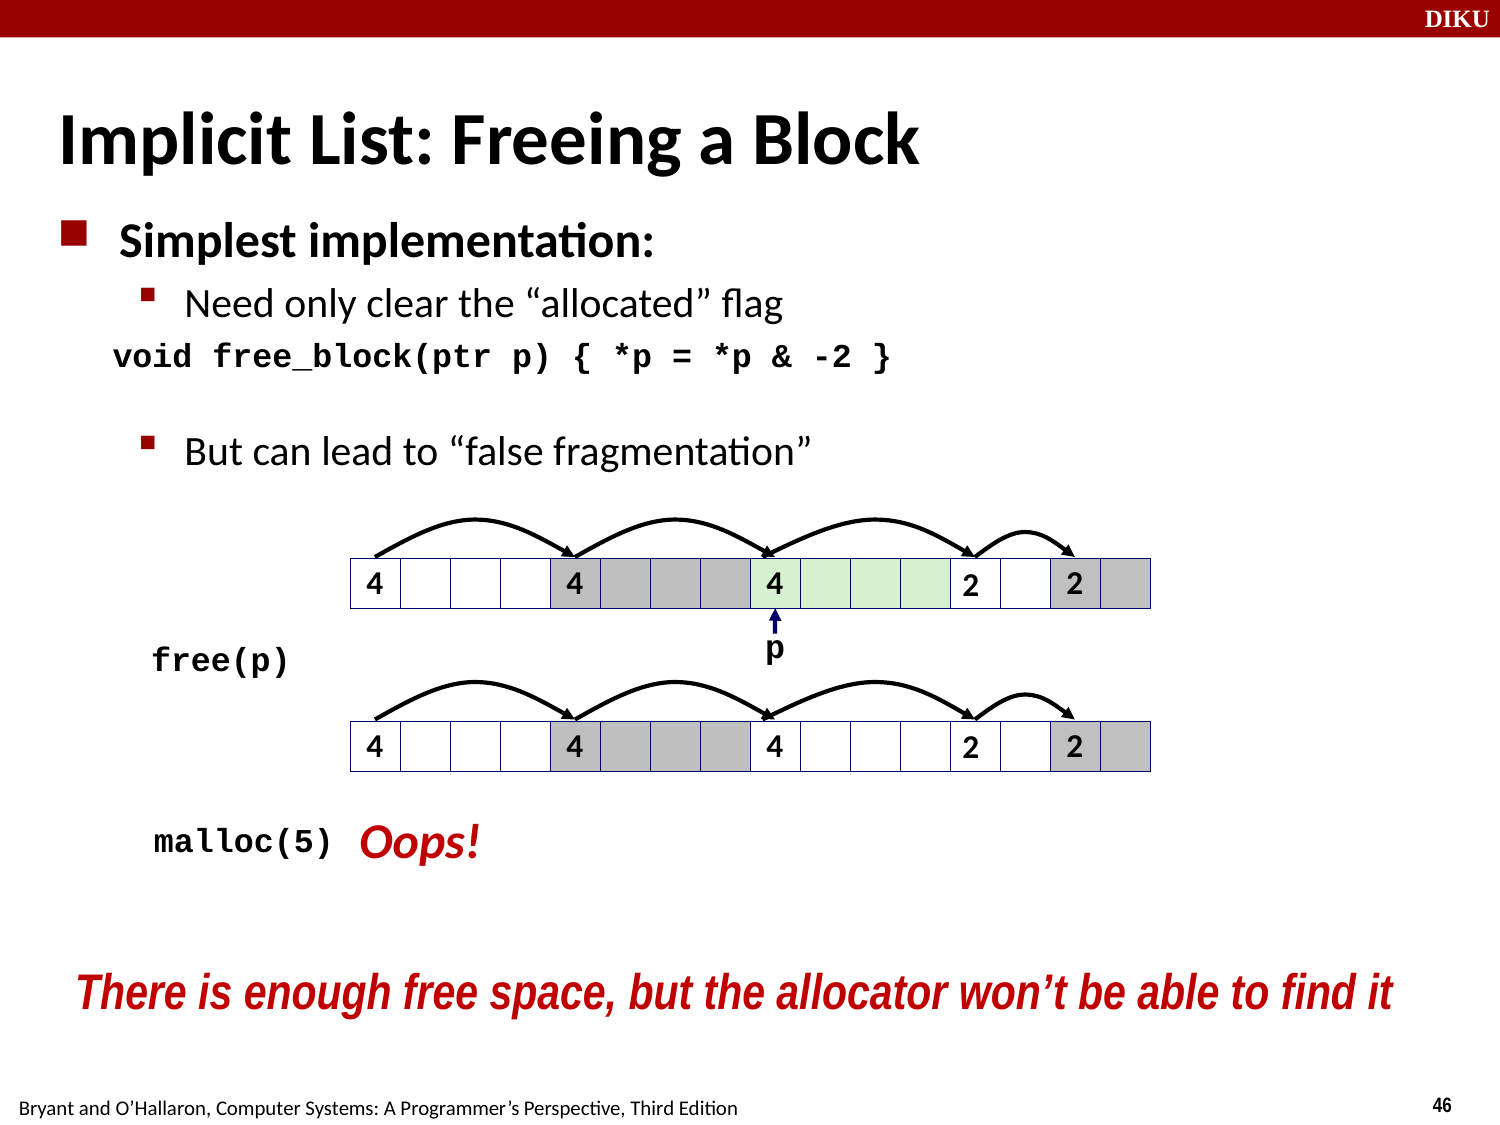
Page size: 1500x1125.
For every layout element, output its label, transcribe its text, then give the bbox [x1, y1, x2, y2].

text_box free(p) [136, 633, 306, 689]
text_box [995, 720, 1050, 771]
text_box [1099, 720, 1150, 771]
text_box [399, 720, 549, 771]
text_box 4 [550, 558, 599, 609]
text_box Oops! [344, 799, 497, 876]
text_box [399, 558, 550, 609]
text_box There is enough free space, but the allocator won’t be able to find it [60, 951, 1405, 1072]
text_box 2 [947, 557, 995, 613]
text_box [800, 558, 947, 609]
text_box [800, 720, 947, 771]
text_box [599, 720, 749, 771]
text_box [599, 558, 749, 609]
text_box malloc(5) [139, 814, 344, 871]
text_box [995, 558, 1049, 609]
text_box 2 [947, 719, 995, 776]
text_box 4 [349, 720, 399, 771]
text_box 4 [749, 720, 800, 771]
text_box 4 [349, 558, 399, 609]
text_box 4 [549, 720, 599, 771]
text_box Implicit List: Freeing a Block [43, 87, 1225, 182]
text_box 4 [749, 558, 800, 609]
text_box p [750, 620, 800, 677]
text_box Simplest implementation: Need only clear the “allocated” flag void free_block(ptr p) { *p = *p & -2 } But can lead to “false fragmentation” [47, 200, 1411, 913]
text_box 2 [1049, 558, 1099, 609]
text_box [1099, 558, 1150, 609]
text_box 2 [1050, 720, 1099, 771]
